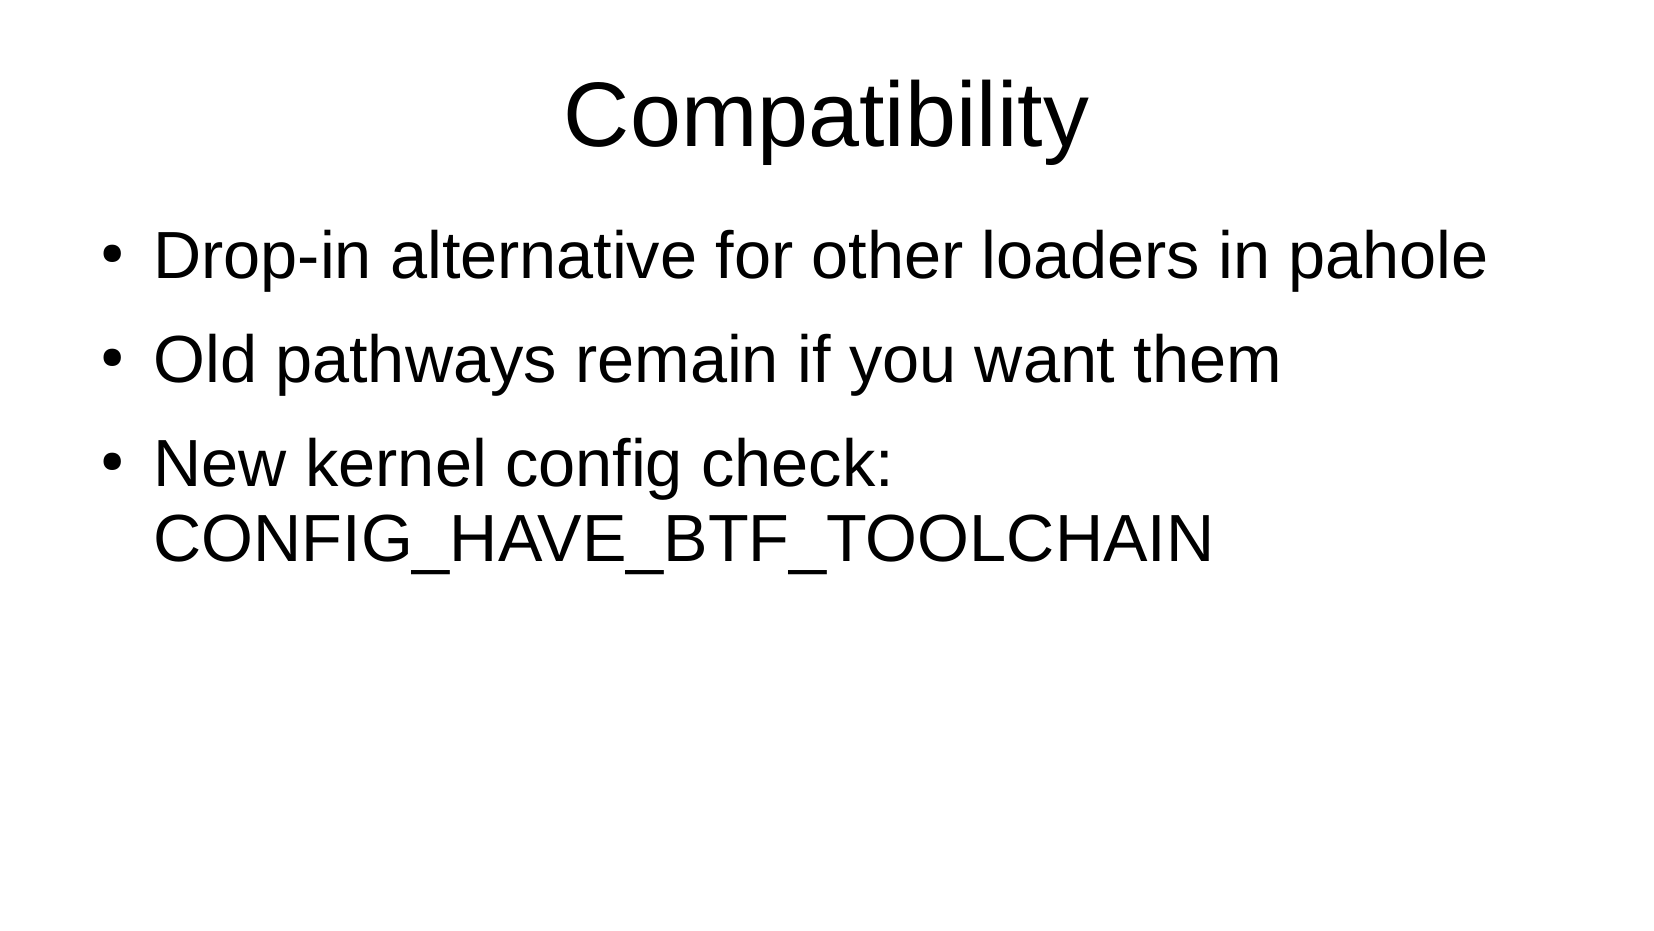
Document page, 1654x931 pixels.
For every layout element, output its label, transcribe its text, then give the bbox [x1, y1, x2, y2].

title Compatibility [82, 37, 1571, 193]
list Drop-in alternative for other loaders in pahole Old pathways remain if you want them New kernel config check: CONFIG_HAVE_BTF_TOOLCHAIN [82, 217, 1571, 758]
